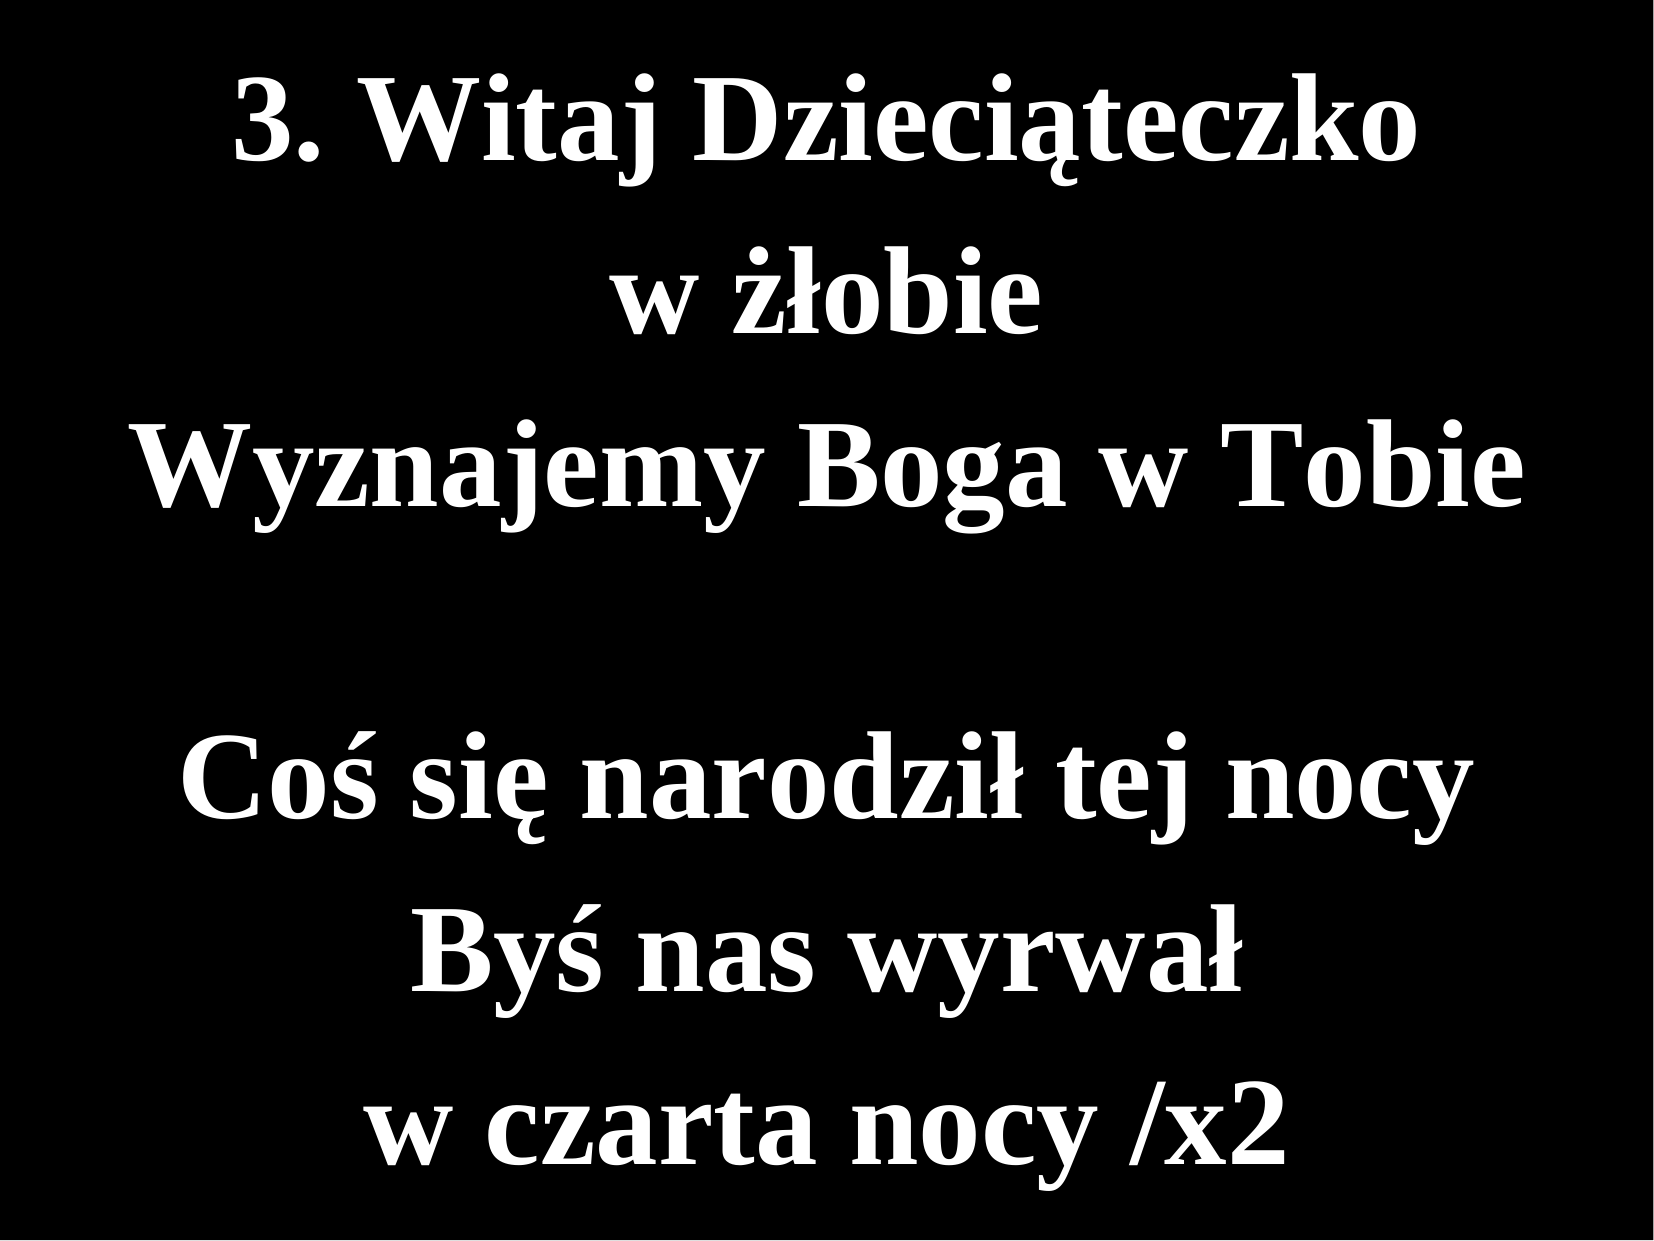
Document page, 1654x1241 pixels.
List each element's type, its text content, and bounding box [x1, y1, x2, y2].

title 3. Witaj Dzieciąteczko ppp w żłobie ppp Wyznajemy Boga w Tobie ppp Coś się narodził tej nocy ppp Byś nas wyrwał ppp w czarta nocy /x2 [0, 0, 1654, 1241]
